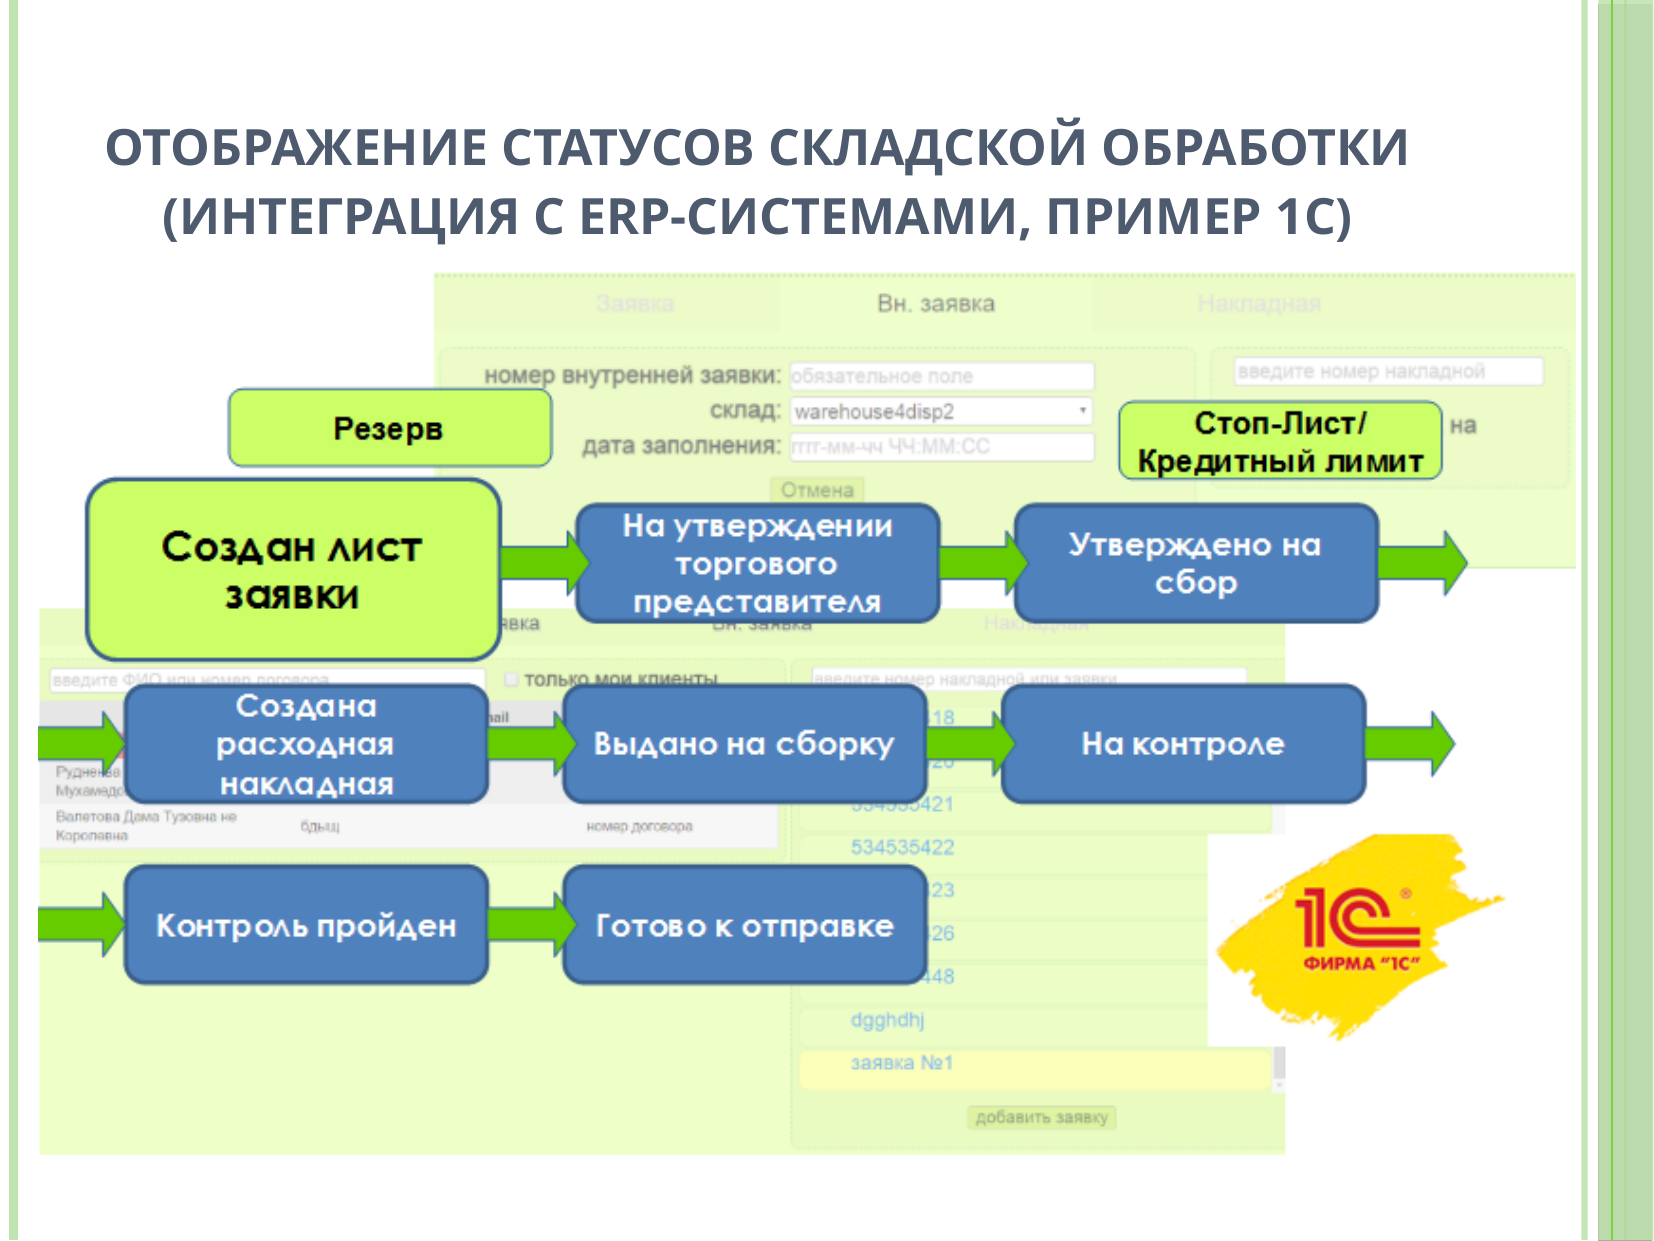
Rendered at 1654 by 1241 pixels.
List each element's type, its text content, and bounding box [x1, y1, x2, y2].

picture [38, 258, 1576, 1178]
title Отображение статусов складской обработки (интеграция с ERP-системами, пример 1с) [82, 49, 1433, 257]
